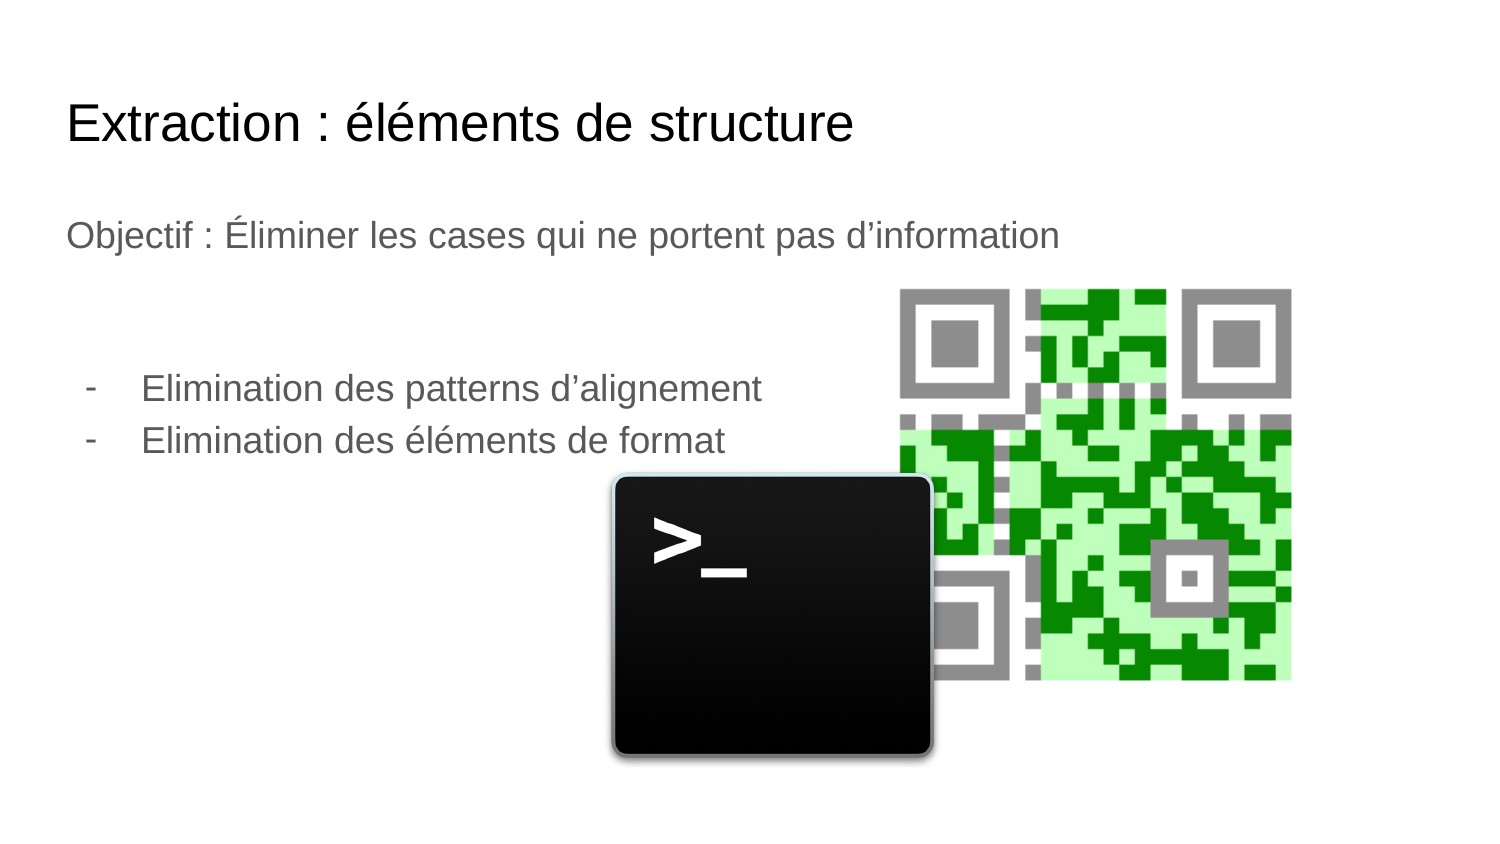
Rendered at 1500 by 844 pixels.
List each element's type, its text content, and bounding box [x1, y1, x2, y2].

list Objectif : Éliminer les cases qui ne portent pas d’information Elimination des patterns d’alignement Elimination des éléments de format [51, 189, 1449, 750]
title Extraction : éléments de structure [51, 72, 1449, 167]
picture [590, 258, 1323, 798]
